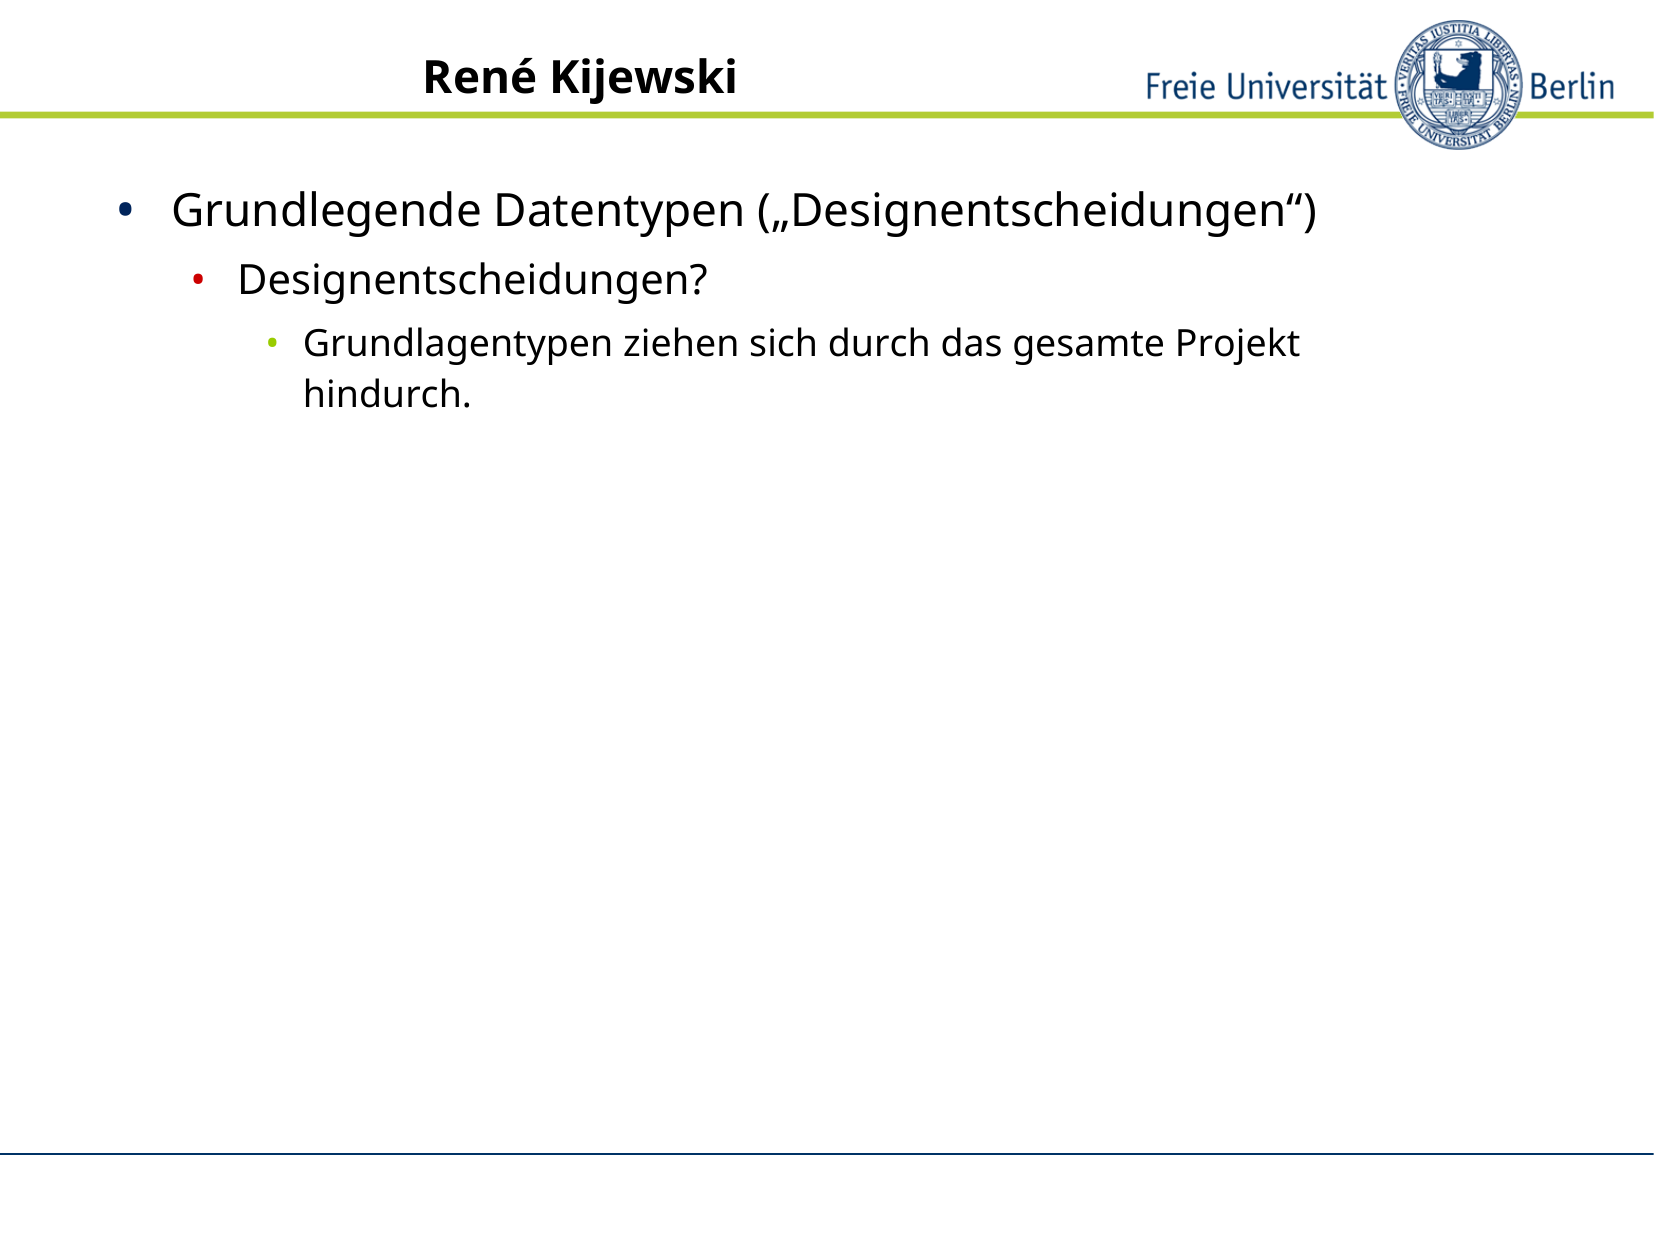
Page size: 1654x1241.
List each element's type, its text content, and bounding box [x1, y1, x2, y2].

title René Kijewski [422, 0, 1654, 152]
list Grundlegende Datentypen („Designentscheidungen“) Designentscheidungen? Grundlagentypen ziehen sich durch das gesamte Projekt hindurch. [115, 177, 1418, 680]
